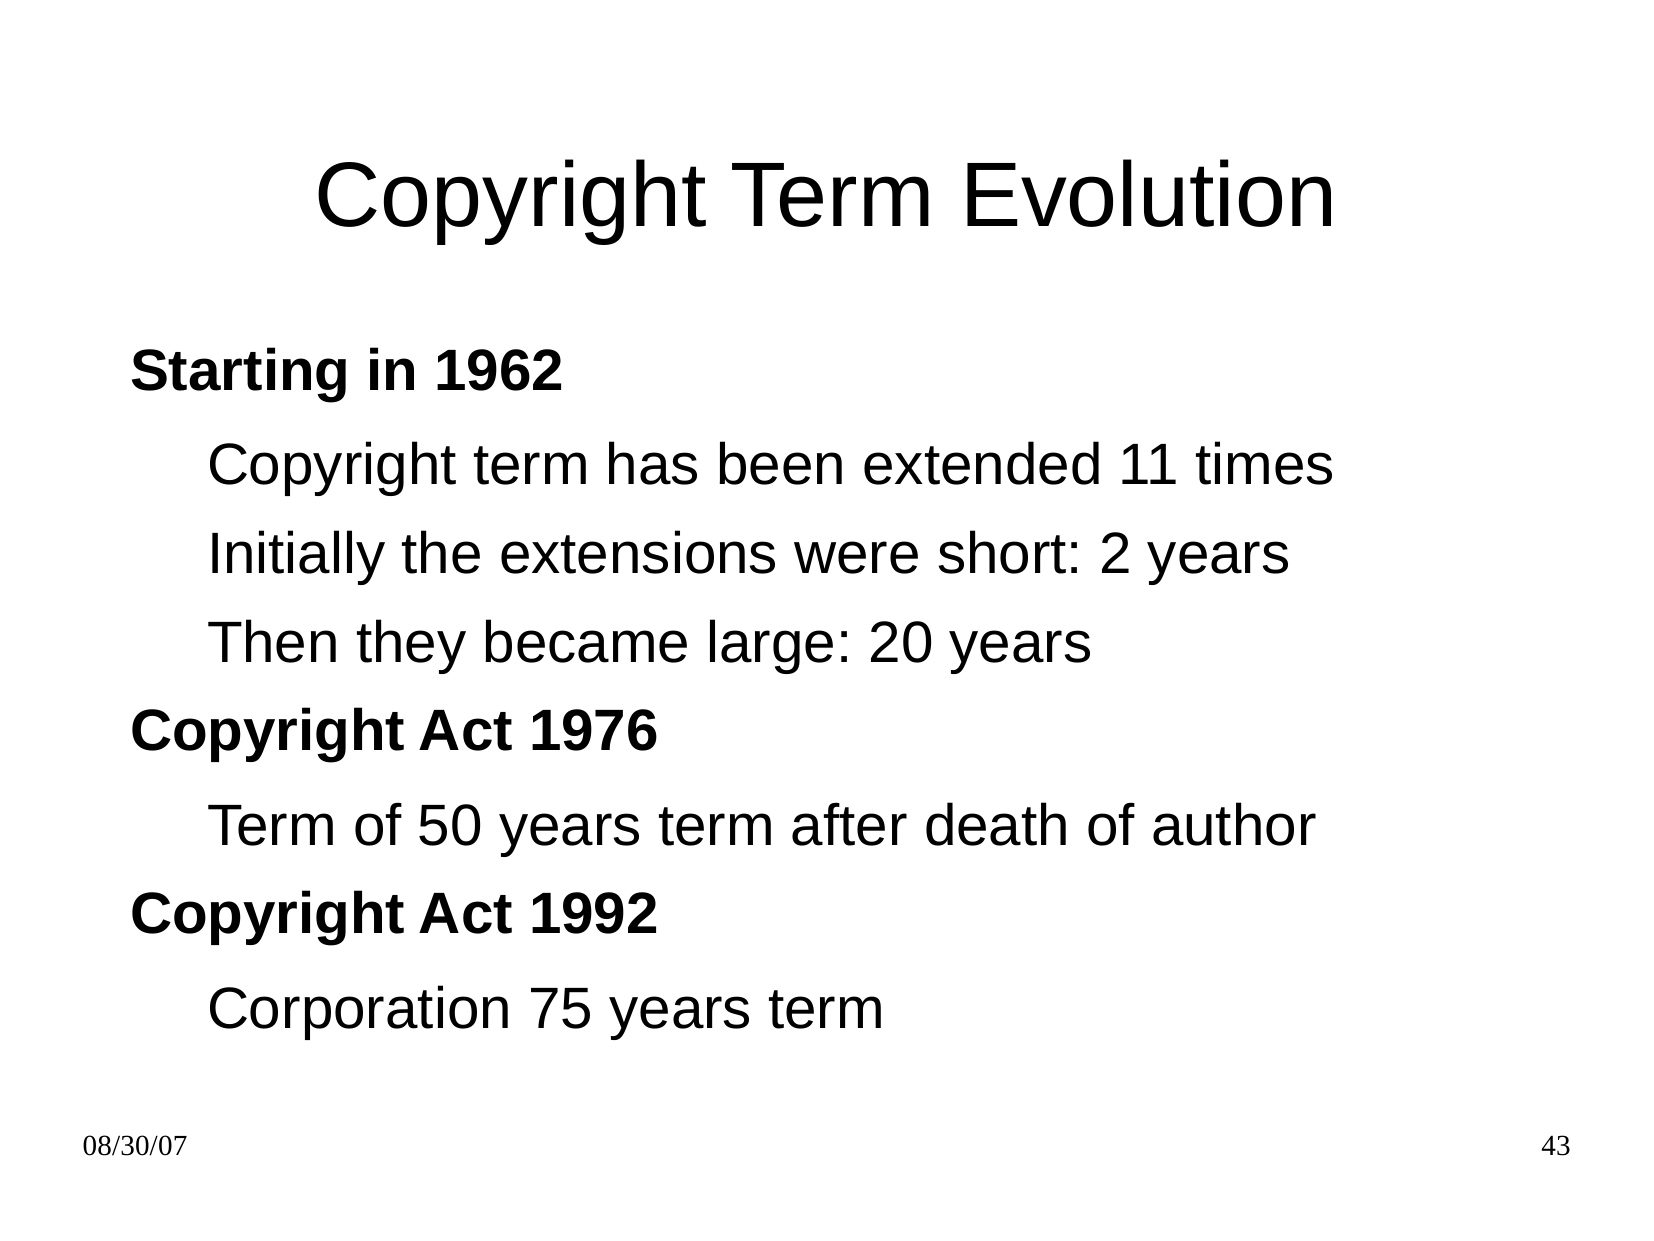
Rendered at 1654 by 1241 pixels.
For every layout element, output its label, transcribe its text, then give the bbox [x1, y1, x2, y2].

title Copyright Term Evolution [82, 90, 1571, 298]
list Starting in 1962 Copyright term has been extended 11 times Initially the extensions were short: 2 years Then they became large: 20 years Copyright Act 1976 Term of 50 years term after death of author Copyright Act 1992 Corporation 75 years term [112, 337, 1576, 1045]
